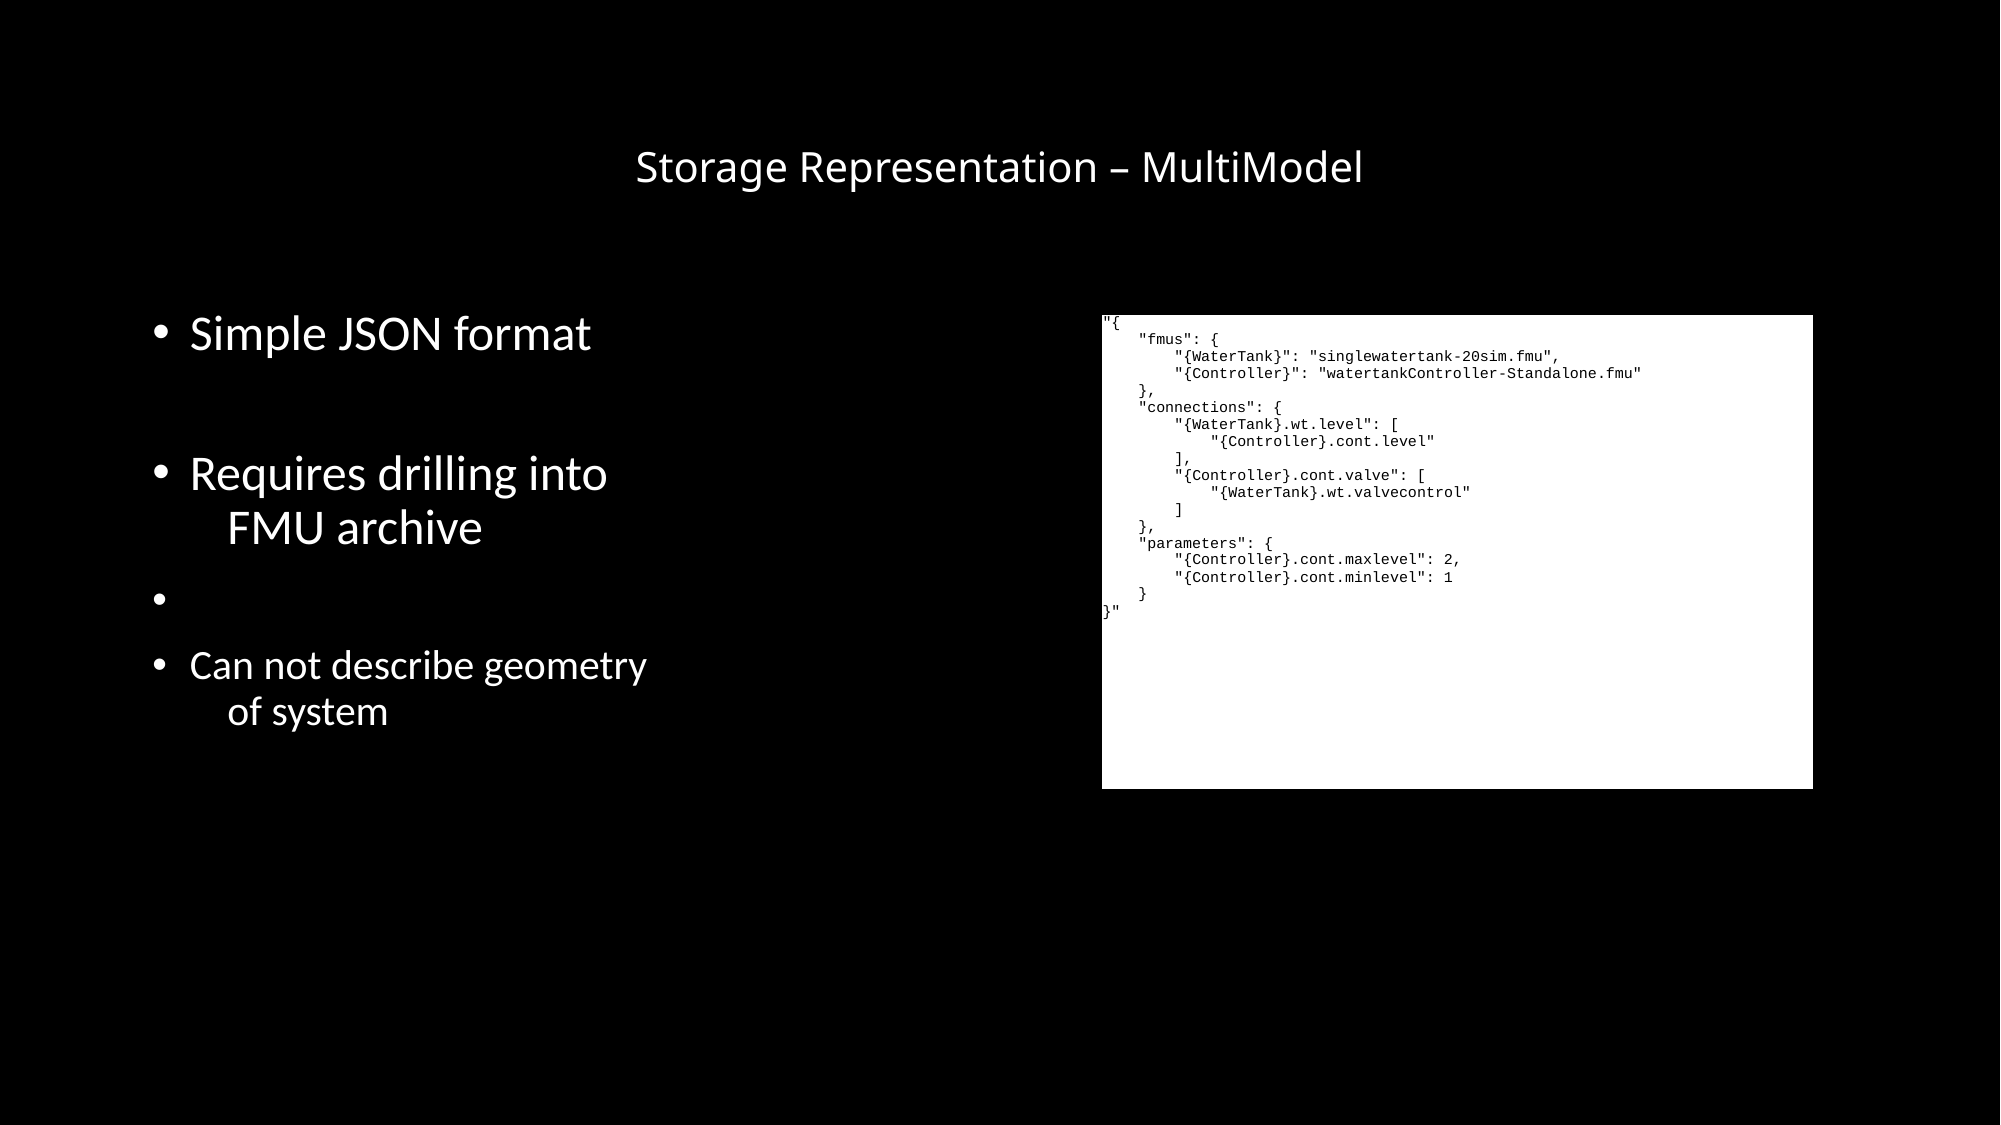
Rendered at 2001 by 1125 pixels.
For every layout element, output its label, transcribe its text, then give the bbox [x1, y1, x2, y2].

chart [1102, 314, 1813, 789]
list Simple JSON format Requires drilling into FMU archive Can not describe geometry of system [137, 299, 665, 1014]
title Storage Representation – MultiModel [137, 59, 1863, 278]
